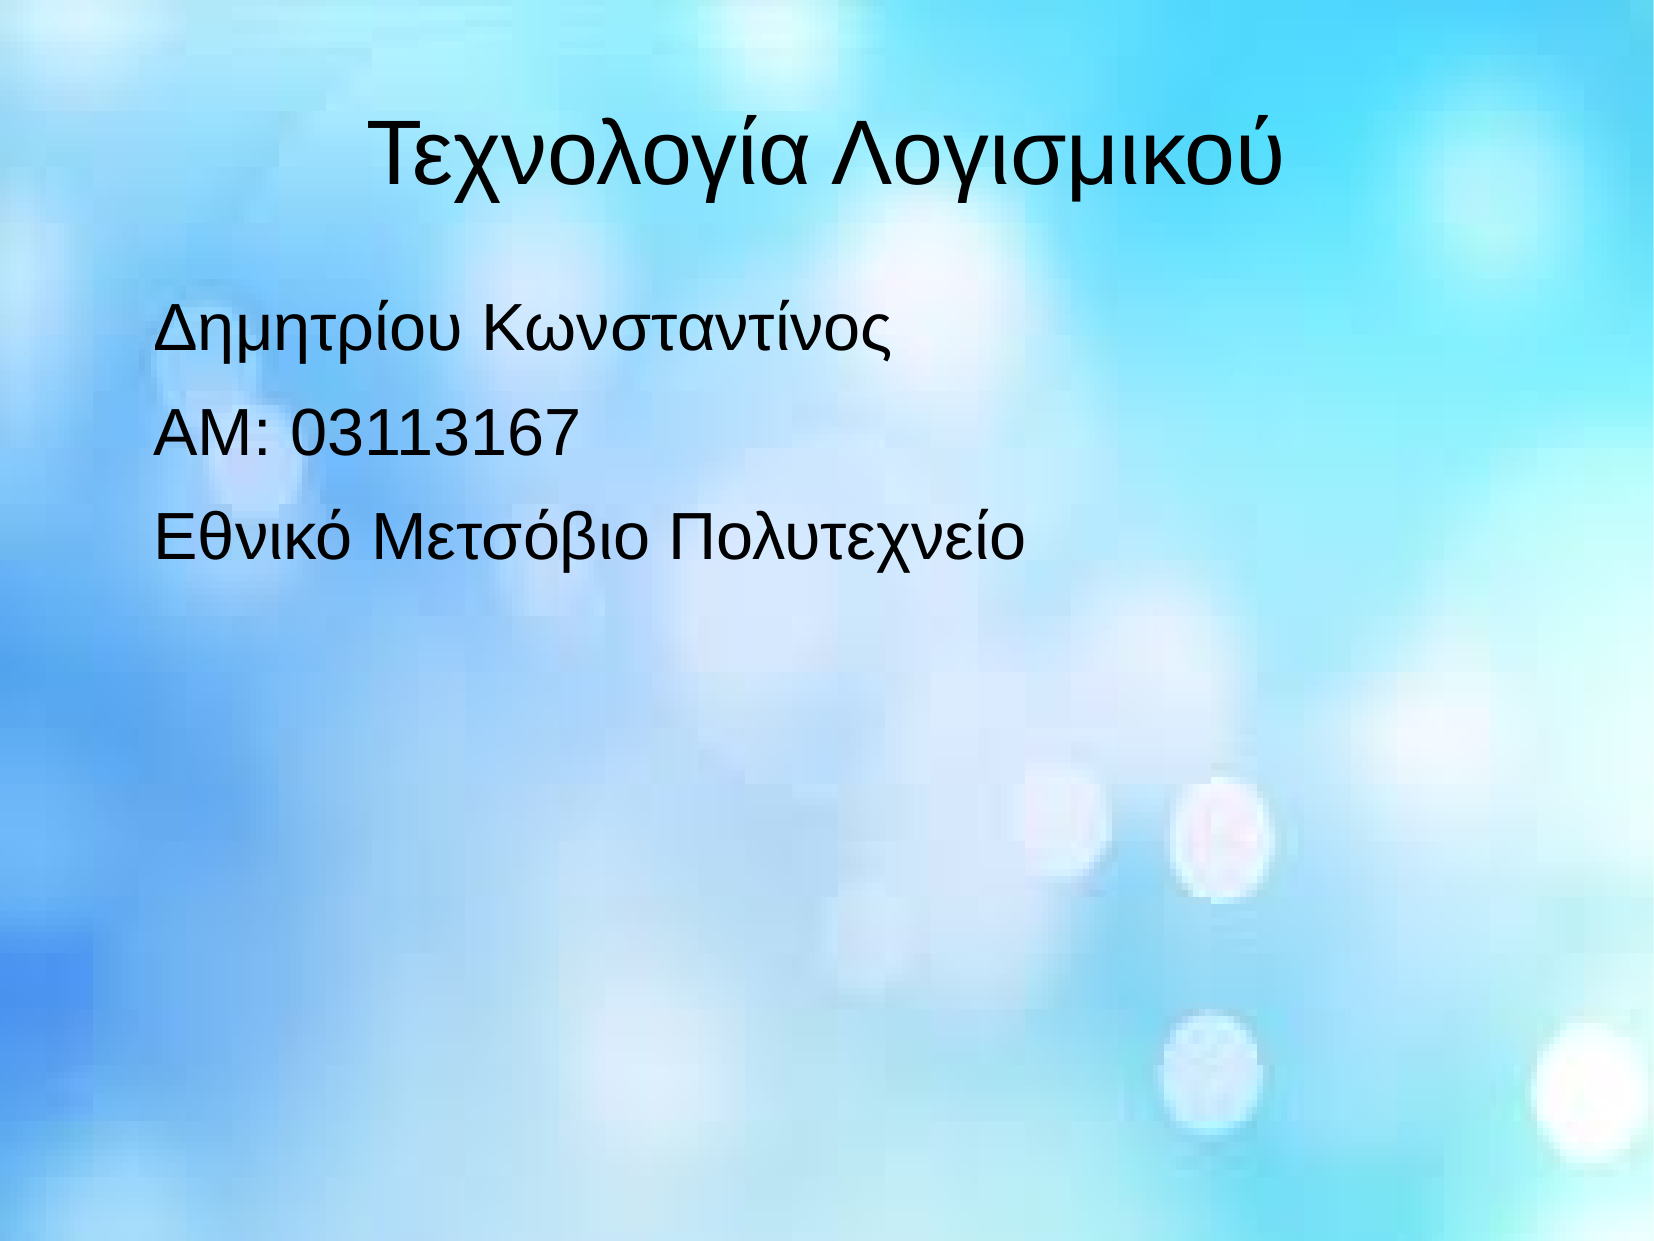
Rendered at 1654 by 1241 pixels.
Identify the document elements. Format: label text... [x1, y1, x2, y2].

title Τεχνολογία Λογισμικού [82, 49, 1571, 257]
list Δημητρίου Κωνσταντίνος ΑΜ: 03113167 Εθνικό Μετσόβιο Πολυτεχνείο [82, 290, 1571, 1010]
picture [0, 0, 1654, 1241]
